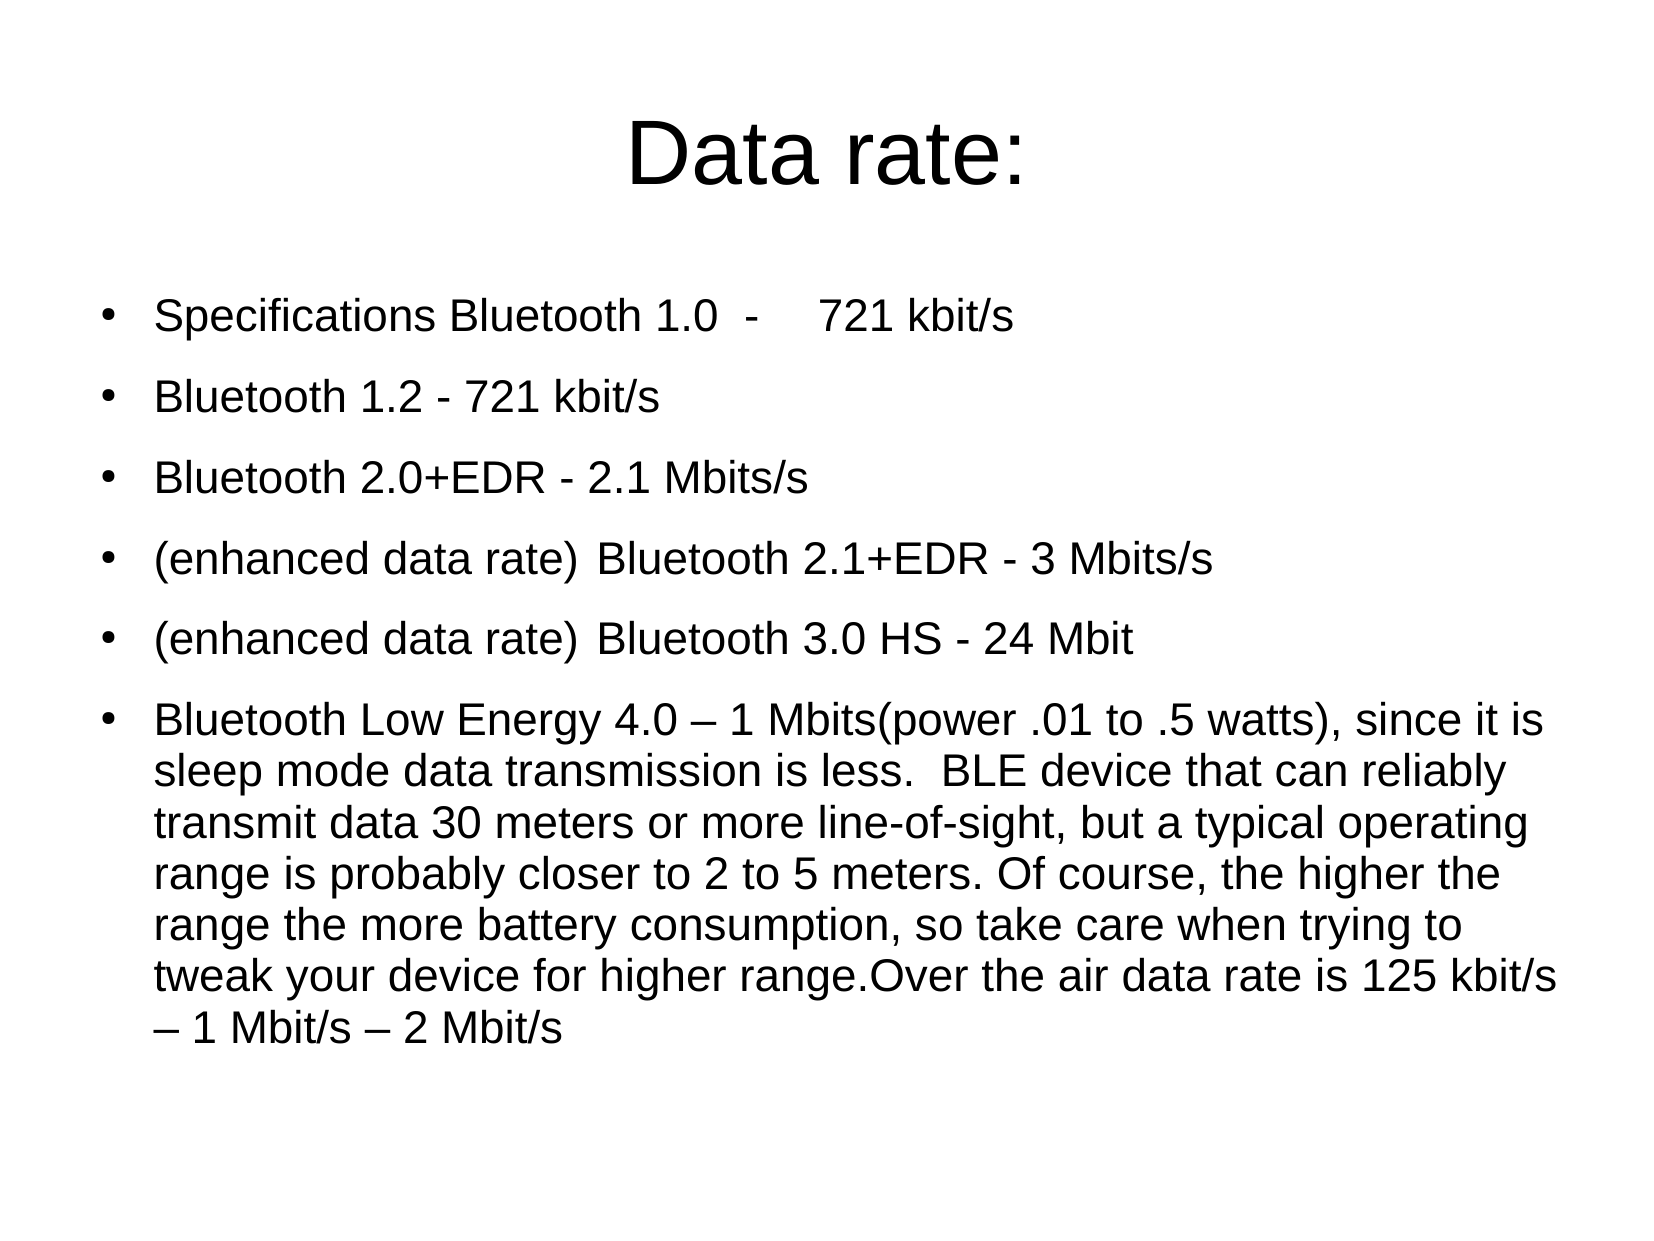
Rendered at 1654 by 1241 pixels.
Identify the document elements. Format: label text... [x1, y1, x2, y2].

list Specifications Bluetooth 1.0 - 721 kbit/s Bluetooth 1.2 - 721 kbit/s Bluetooth 2.0+EDR - 2.1 Mbits/s (enhanced data rate) Bluetooth 2.1+EDR - 3 Mbits/s (enhanced data rate) Bluetooth 3.0 HS - 24 Mbit Bluetooth Low Energy 4.0 – 1 Mbits(power .01 to .5 watts), since it is sleep mode data transmission is less. BLE device that can reliably transmit data 30 meters or more line-of-sight, but a typical operating range is probably closer to 2 to 5 meters. Of course, the higher the range the more battery consumption, so take care when trying to tweak your device for higher range.Over the air data rate is 125 kbit/s – 1 Mbit/s – 2 Mbit/s [82, 290, 1571, 1131]
title Data rate: [82, 49, 1571, 257]
